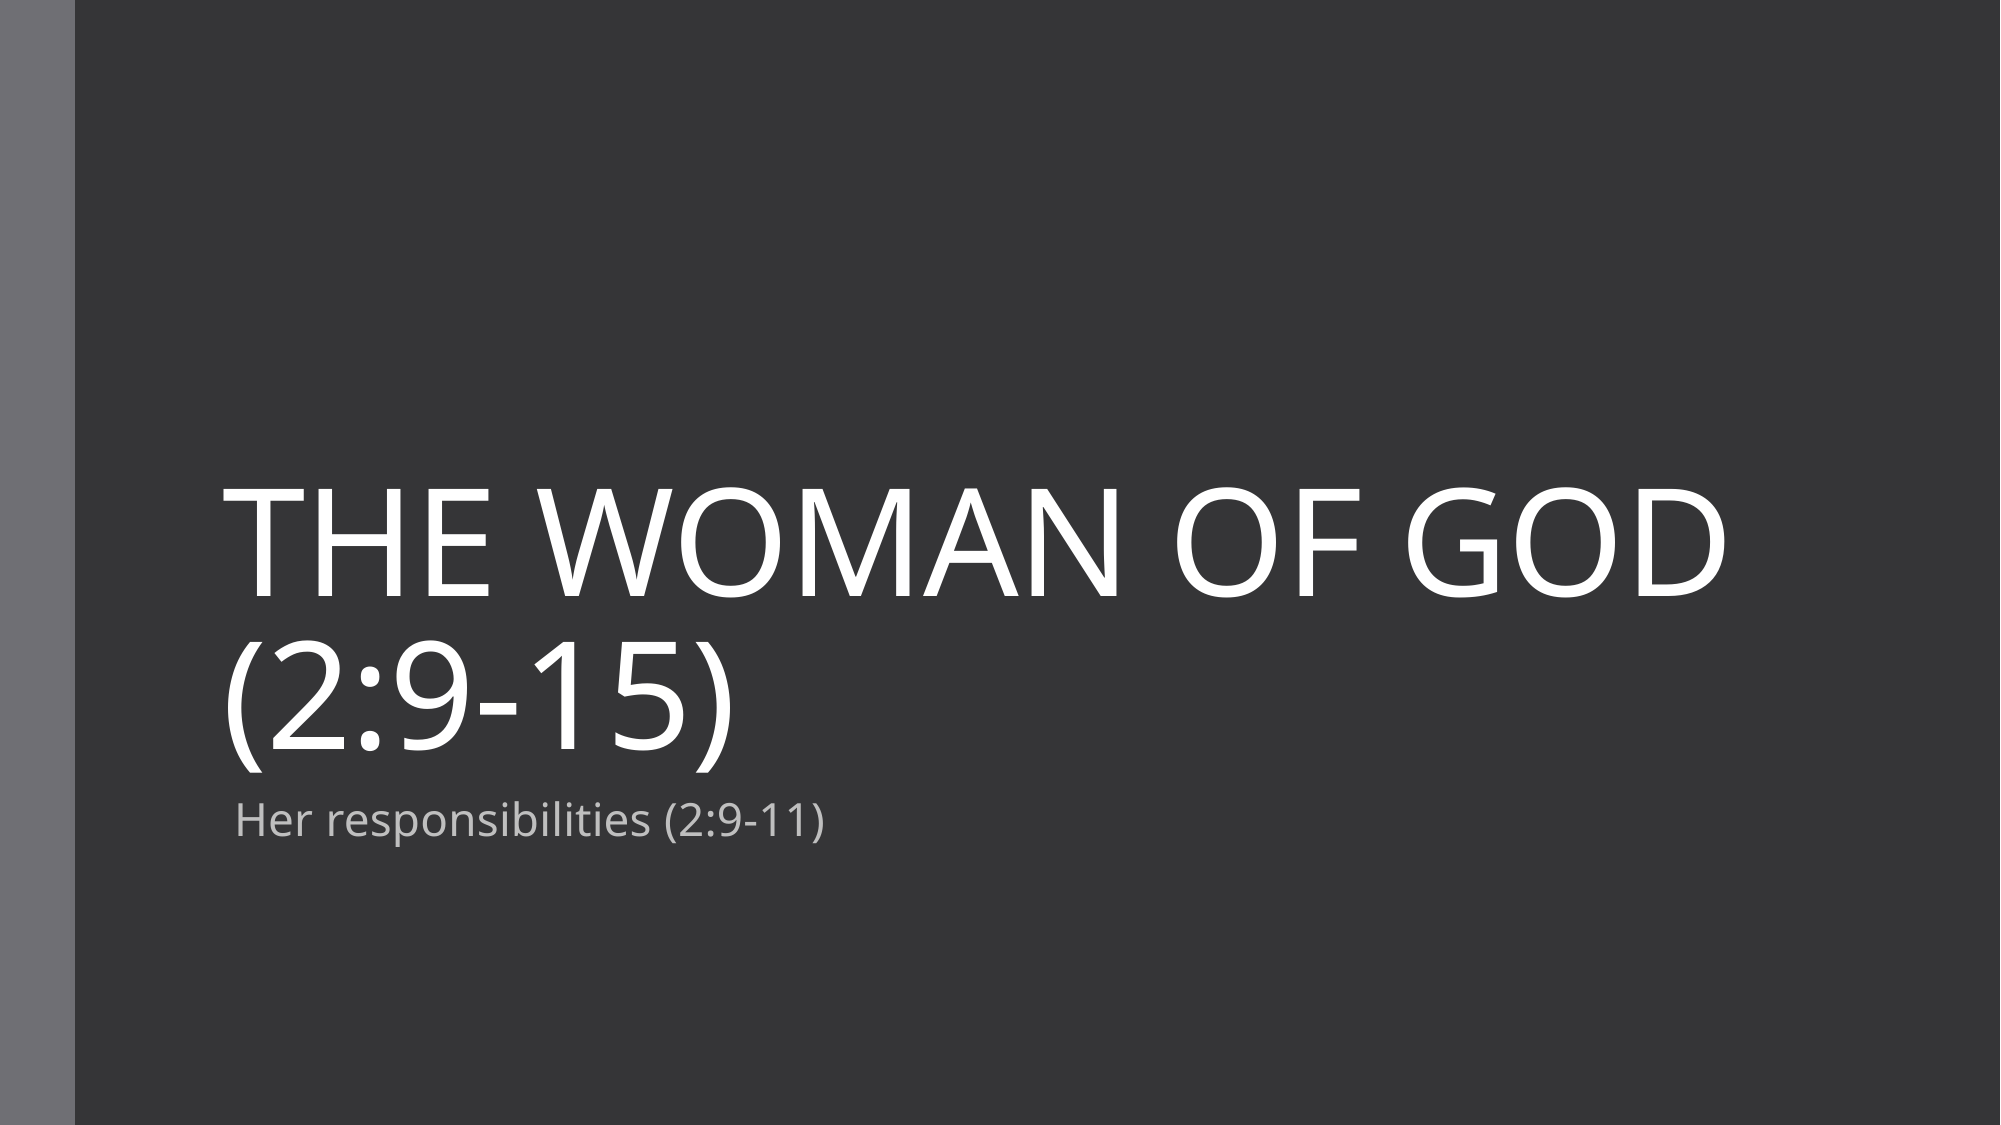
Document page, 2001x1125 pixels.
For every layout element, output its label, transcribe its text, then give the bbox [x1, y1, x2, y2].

title THE WOMAN OF GOD (2:9-15) [206, 124, 1752, 787]
subtitle Her responsibilities (2:9-11) [206, 787, 1752, 1066]
